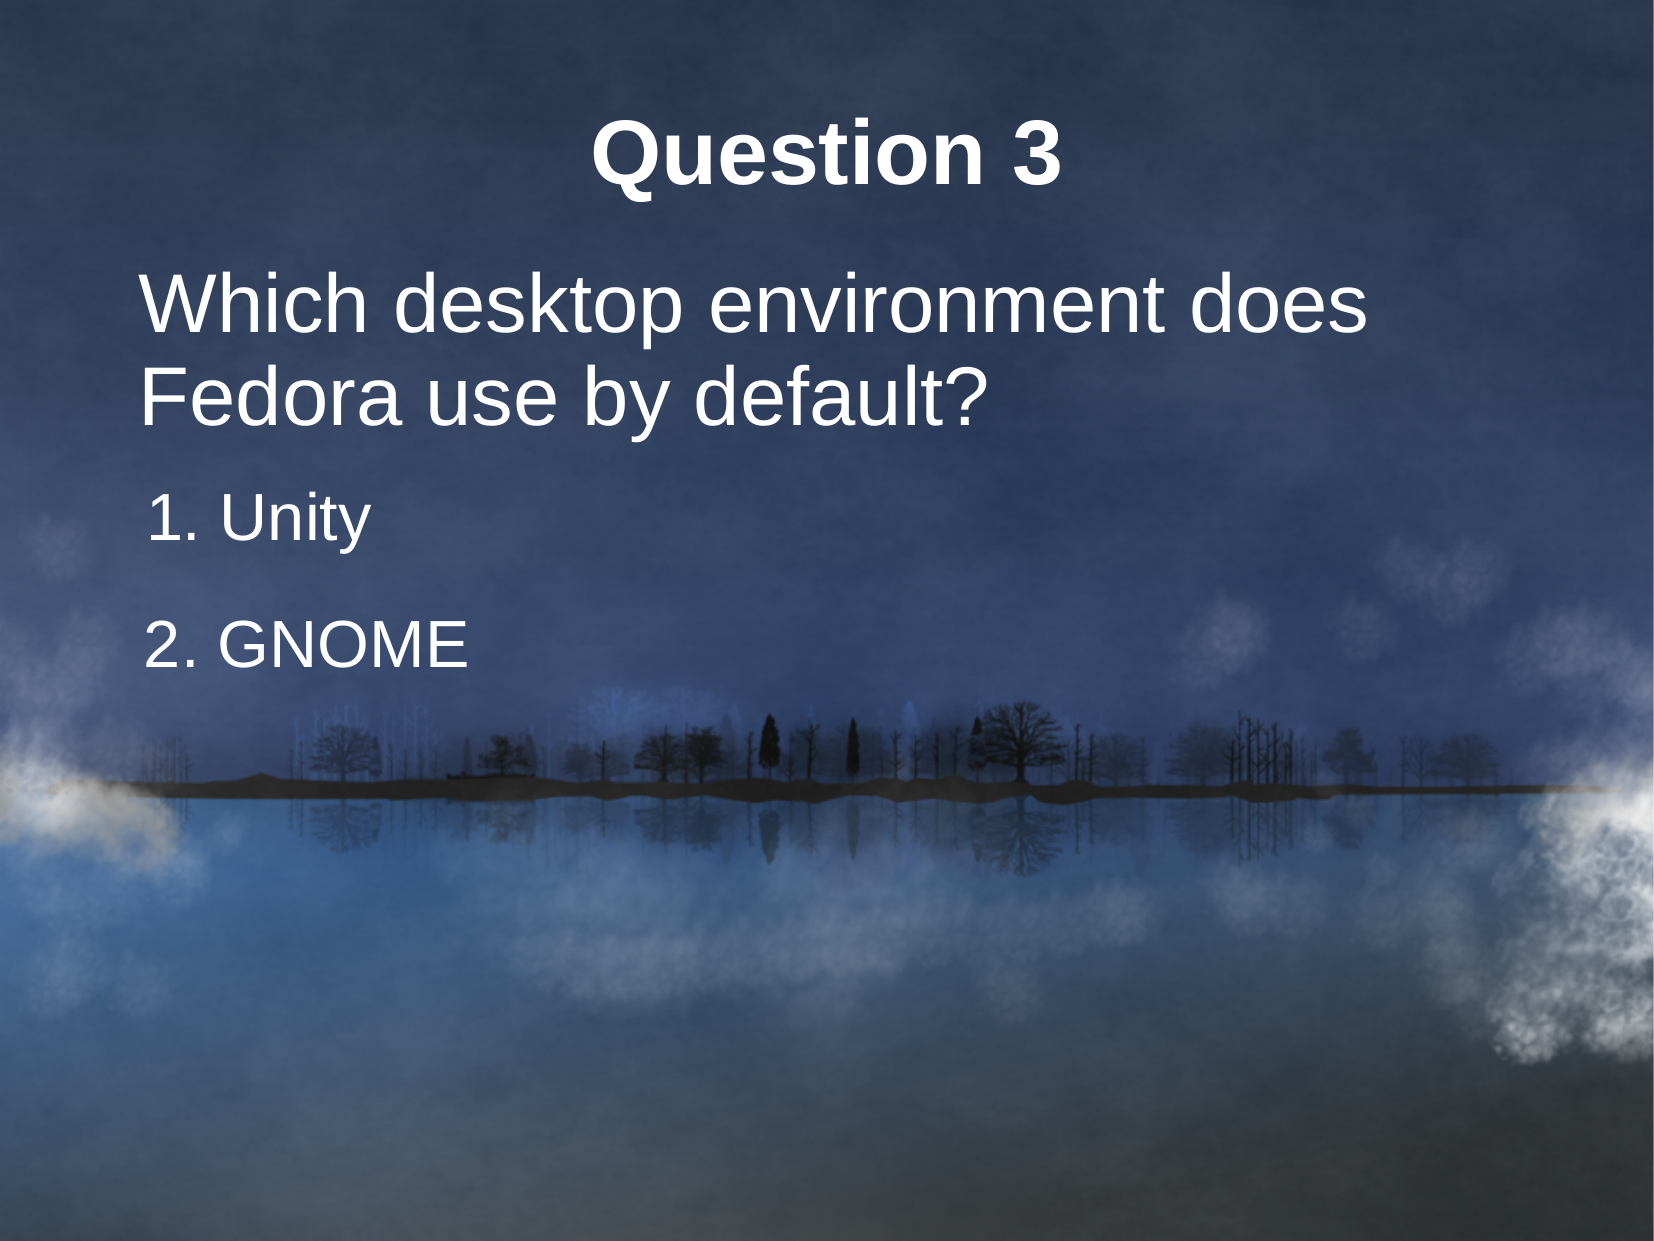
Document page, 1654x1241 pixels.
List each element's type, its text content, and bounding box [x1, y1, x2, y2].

text_box 2. GNOME [129, 600, 625, 690]
text_box Which desktop environment does Fedora use by default? [124, 249, 1538, 451]
title Question 3 [82, 49, 1571, 257]
picture [0, 0, 1654, 1241]
text_box 1. Unity [131, 472, 976, 571]
